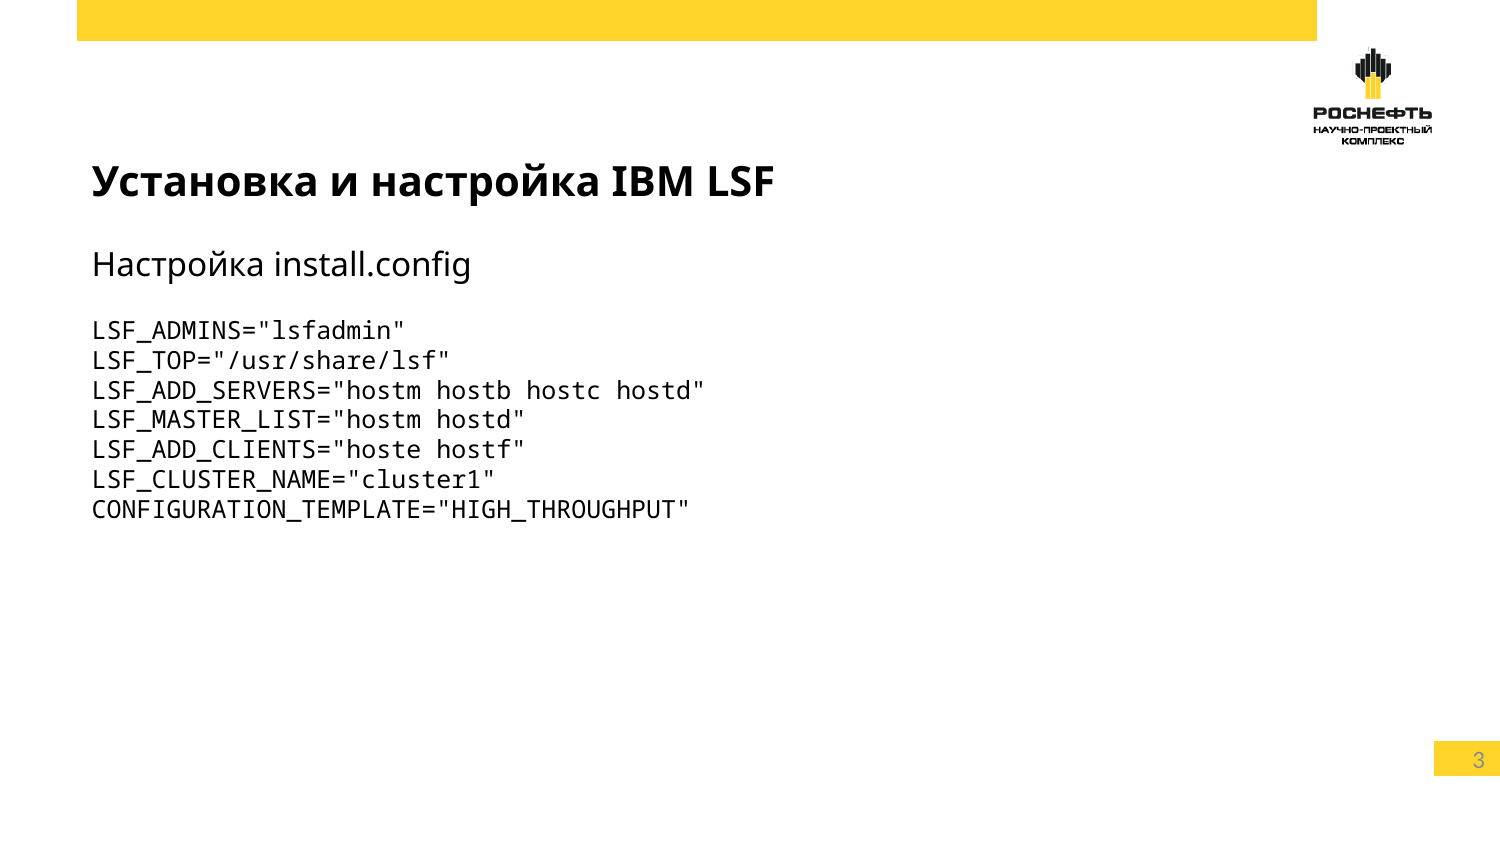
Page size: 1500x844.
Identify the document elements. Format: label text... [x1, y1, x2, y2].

text_box LSF_ADMINS="lsfadmin" LSF_TOP="/usr/share/lsf" LSF_ADD_SERVERS="hostm hostb hostc hostd" LSF_MASTER_LIST="hostm hostd" LSF_ADD_CLIENTS="hoste hostf" LSF_CLUSTER_NAME="cluster1" CONFIGURATION_TEMPLATE="HIGH_THROUGHPUT" [76, 306, 751, 532]
picture [1269, 0, 1500, 236]
text_box Установка и настройка IBM LSF [76, 147, 951, 213]
text_box Настройка install.config [76, 235, 583, 292]
